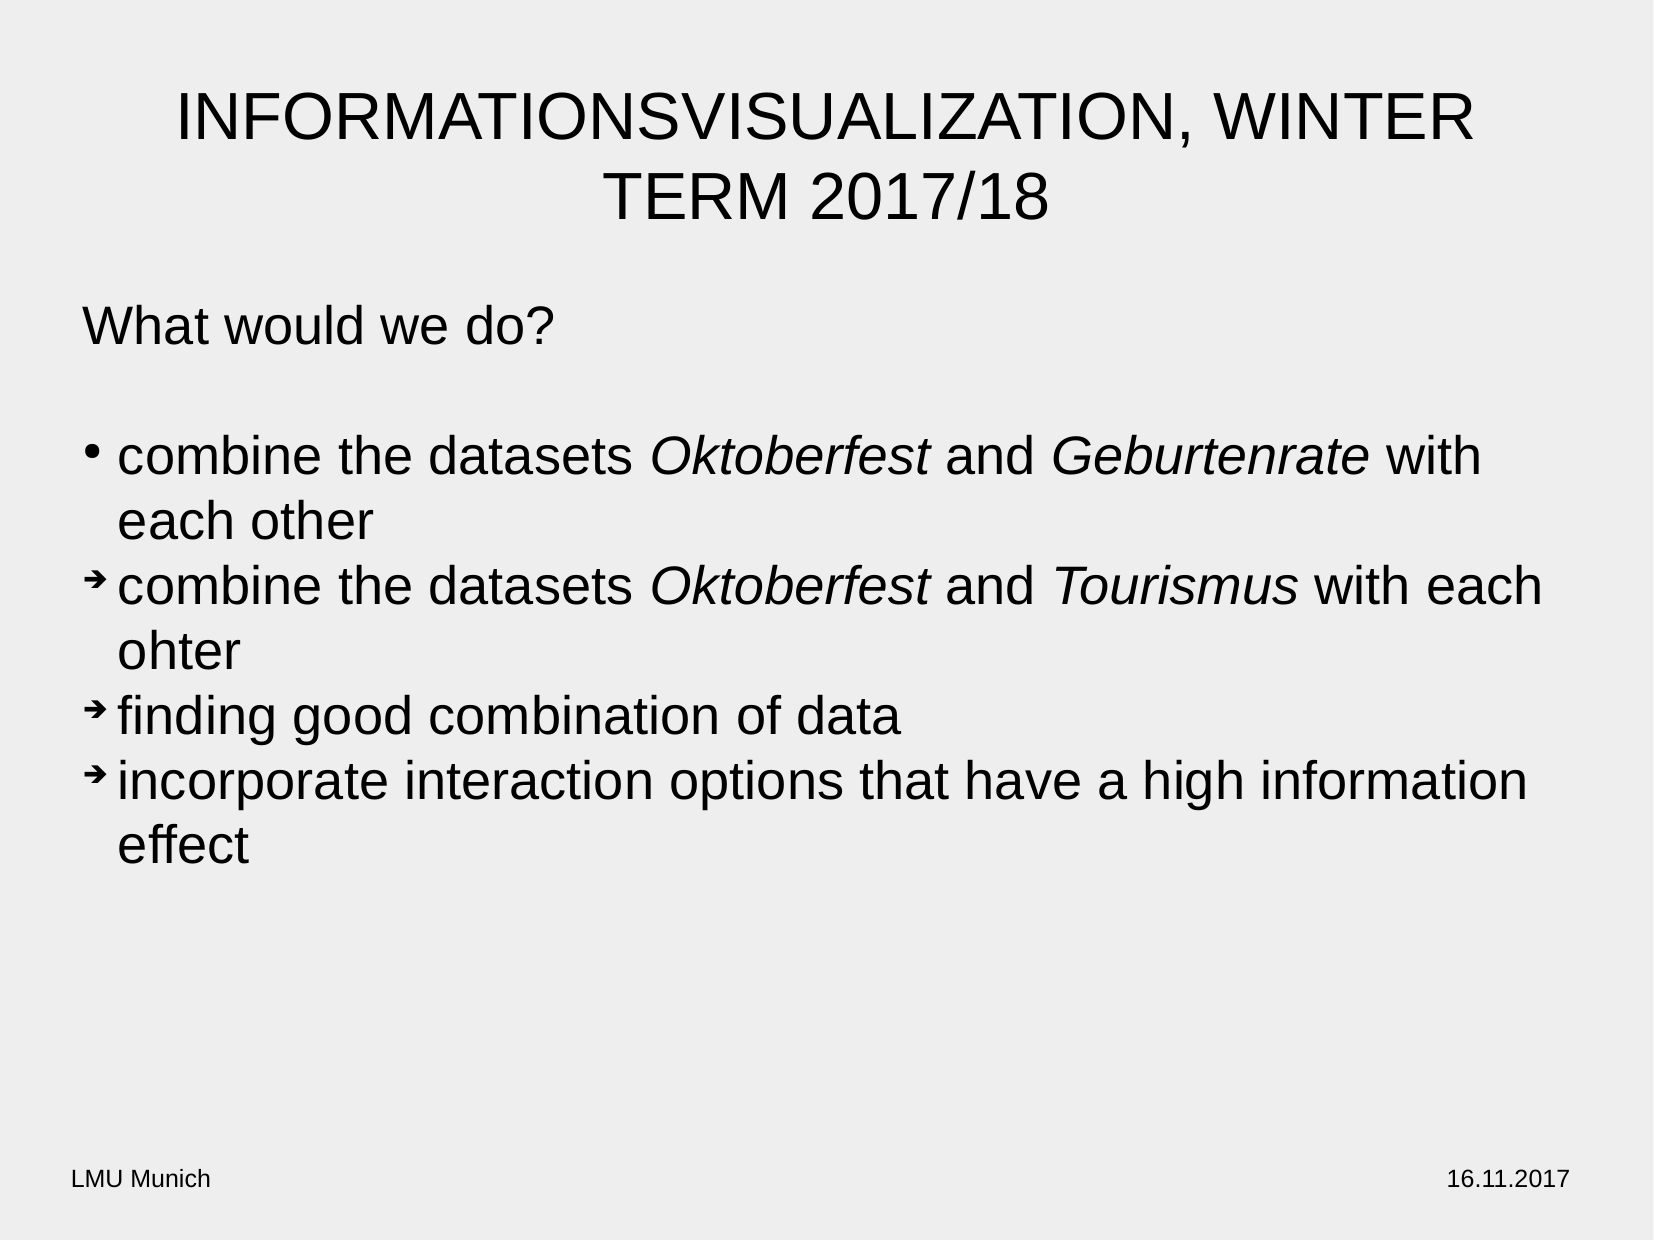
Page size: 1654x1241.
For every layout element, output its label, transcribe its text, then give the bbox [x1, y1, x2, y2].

text_box LMU Munich [70, 1163, 237, 1192]
text_box What would we do? combine the datasets Oktoberfest and Geburtenrate with each other combine the datasets Oktoberfest and Tourismus with each ohter finding good combination of data incorporate interaction options that have a high information effect [82, 290, 1571, 1010]
text_box INFORMATIONSVISUALIZATION, WINTER TERM 2017/18 [82, 49, 1571, 257]
text_box 16.11.2017 [1405, 1163, 1571, 1192]
